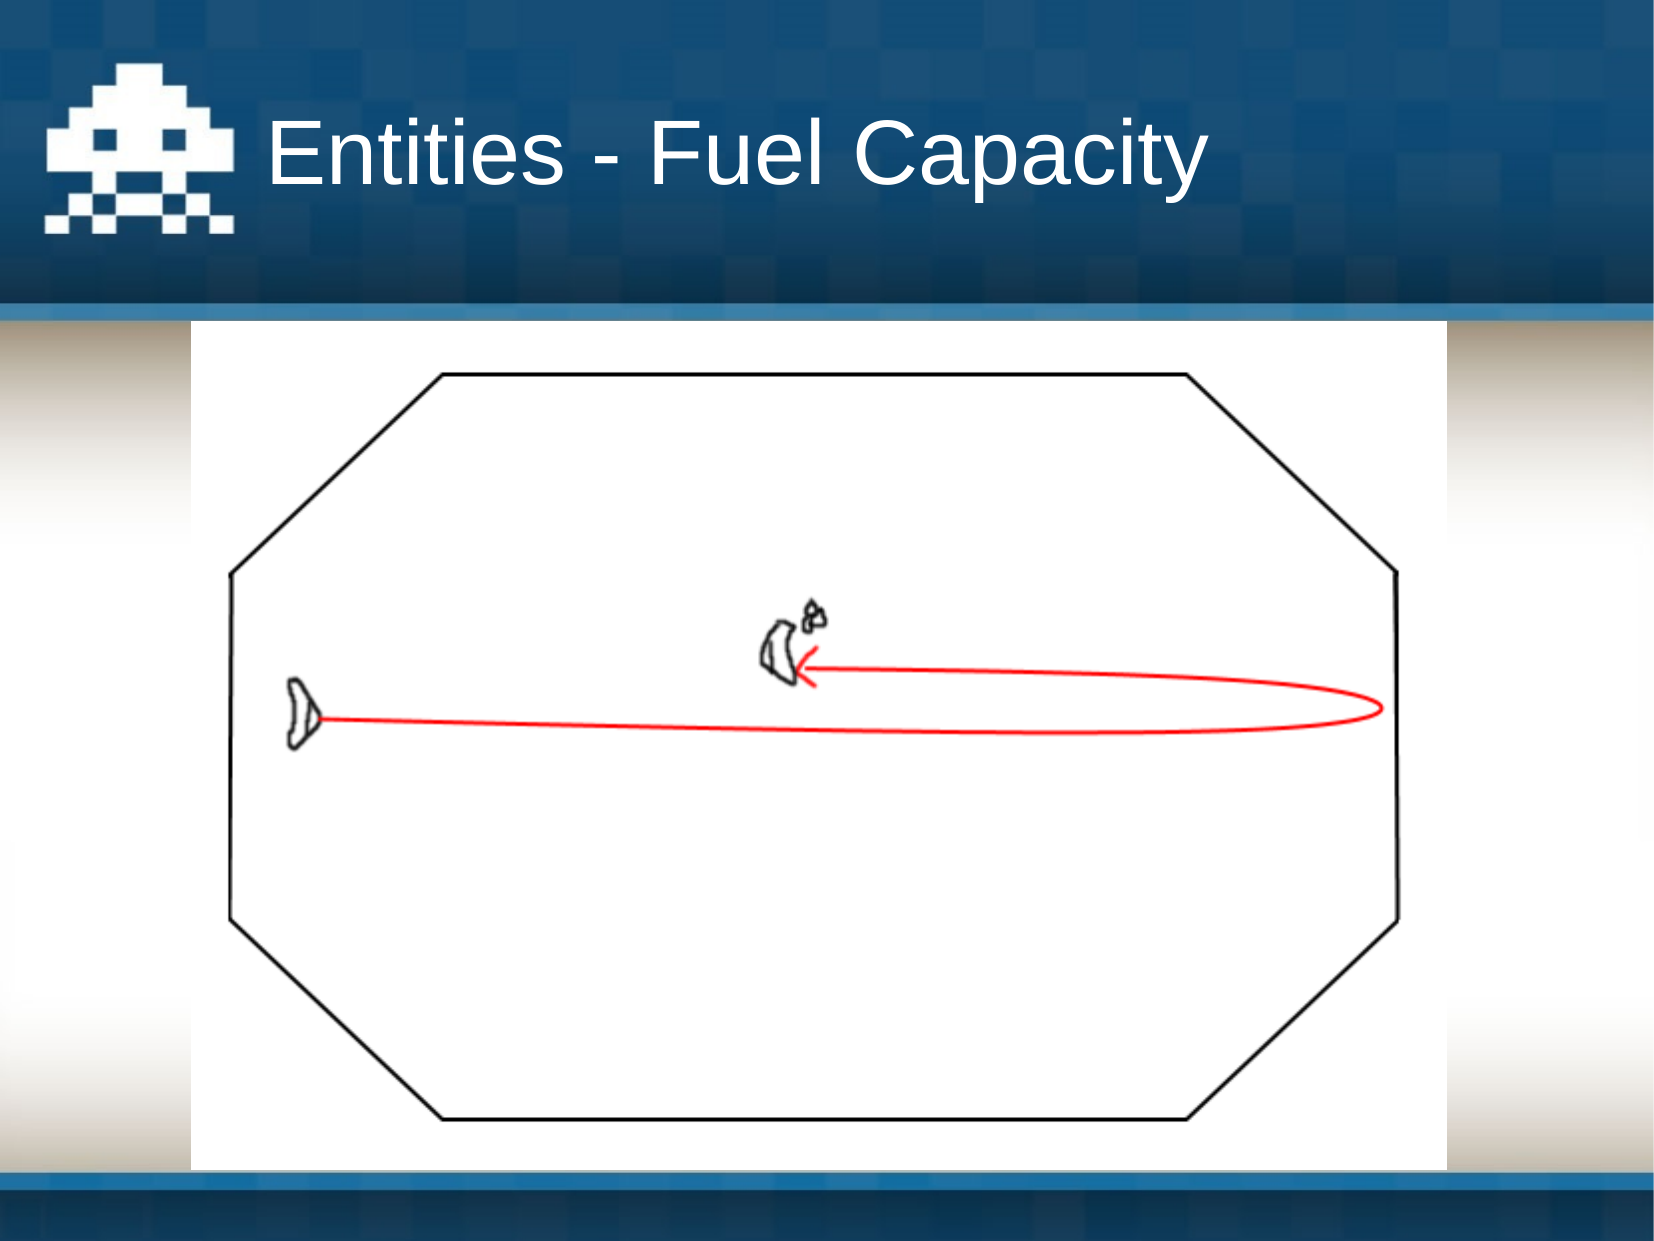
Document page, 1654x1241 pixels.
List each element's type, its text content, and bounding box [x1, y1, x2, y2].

title Entities - Fuel Capacity [265, 49, 1571, 257]
picture [0, 0, 1654, 1241]
